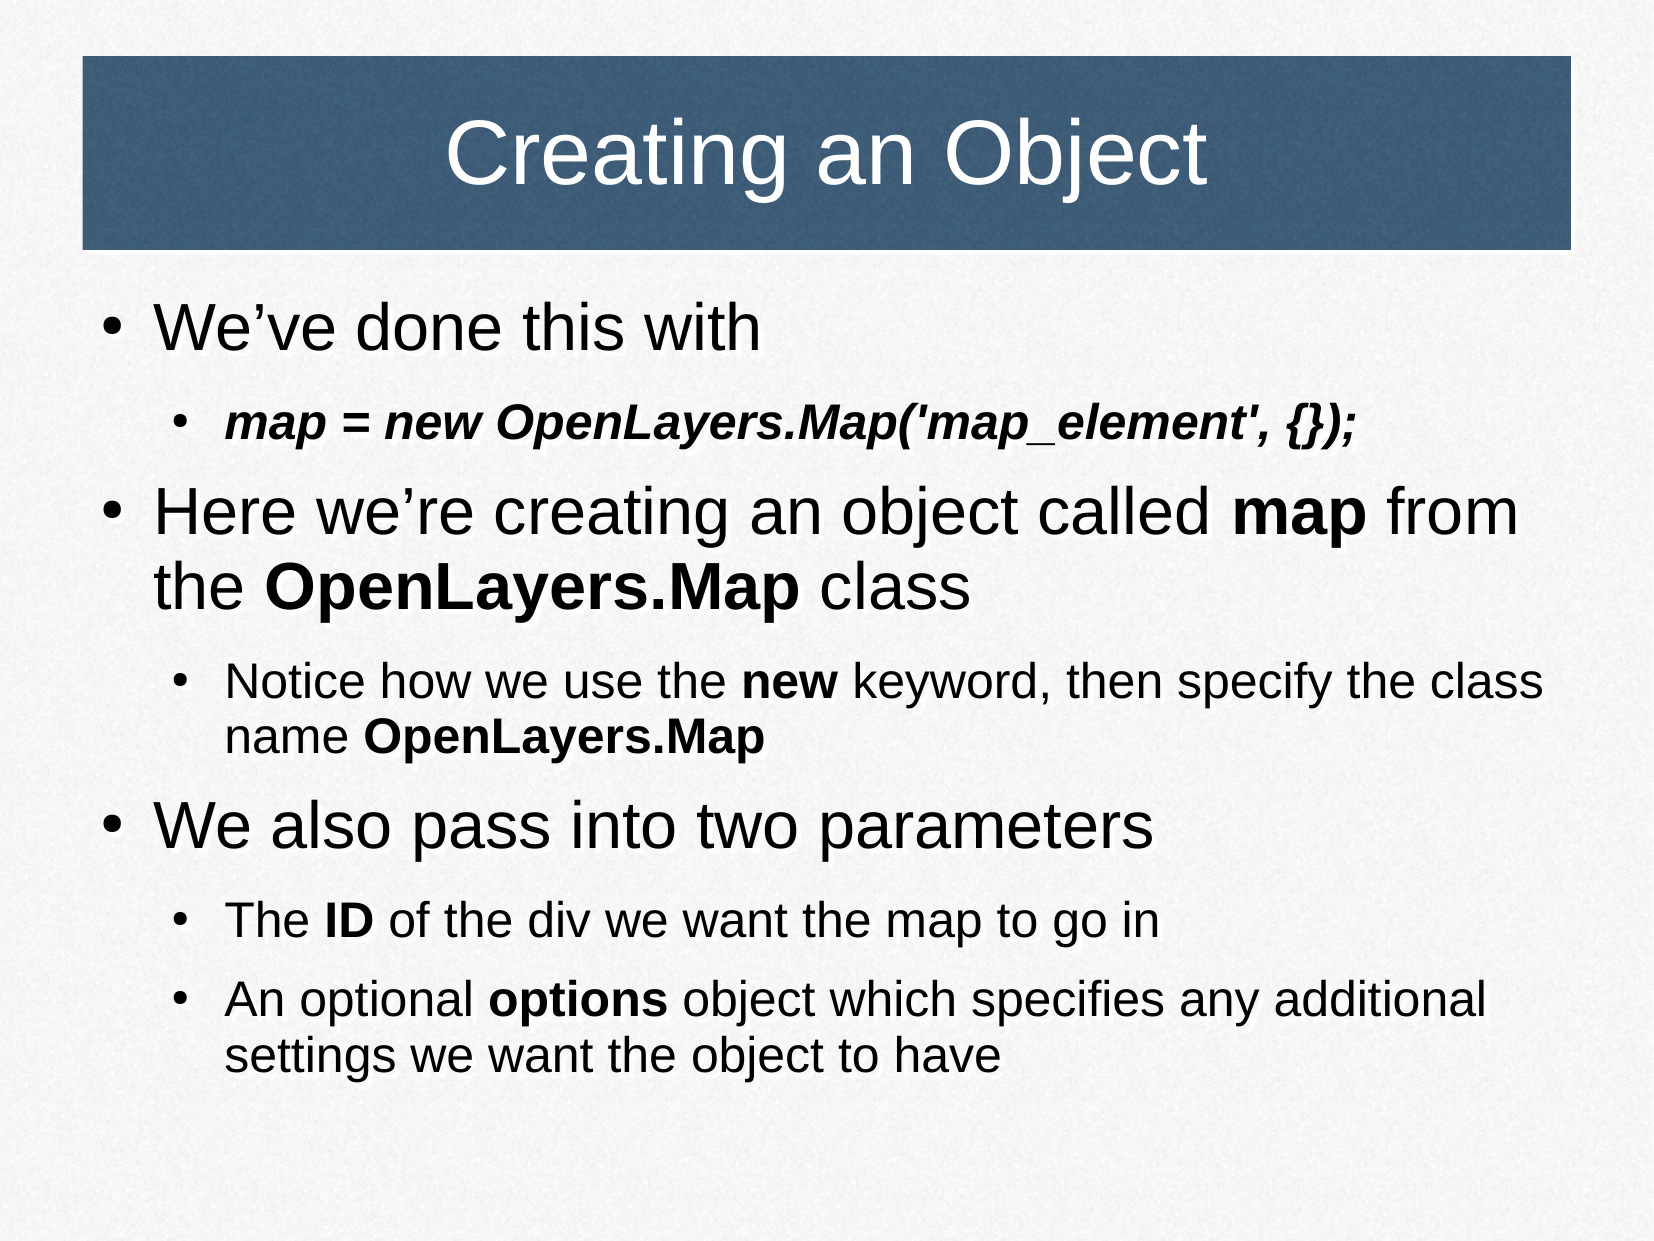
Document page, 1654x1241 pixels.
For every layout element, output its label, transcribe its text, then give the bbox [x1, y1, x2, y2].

picture [0, 0, 1654, 1241]
list We’ve done this with map = new OpenLayers.Map('map_element', {}); Here we’re creating an object called map from the OpenLayers.Map class Notice how we use the new keyword, then specify the class name OpenLayers.Map We also pass into two parameters The ID of the div we want the map to go in An optional options object which specifies any additional settings we want the object to have [82, 290, 1571, 1109]
title Creating an Object [82, 56, 1571, 250]
